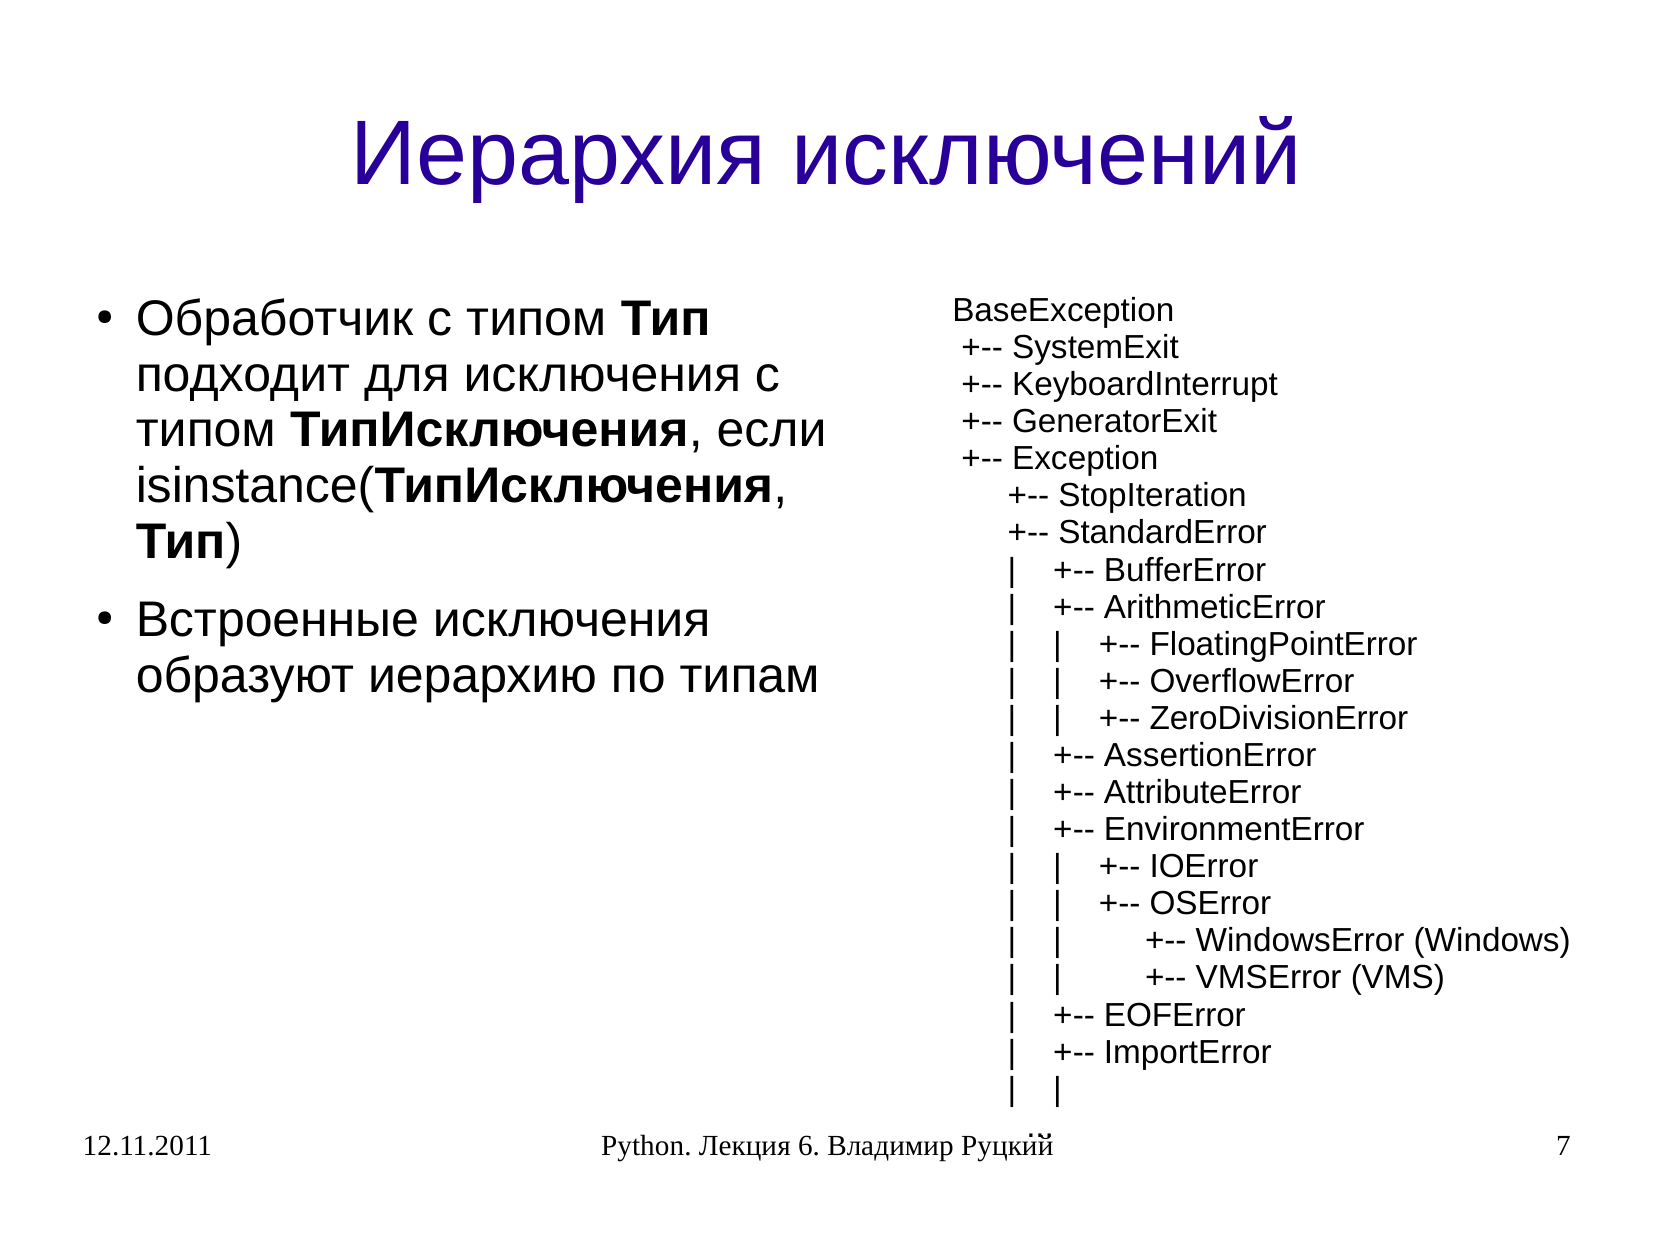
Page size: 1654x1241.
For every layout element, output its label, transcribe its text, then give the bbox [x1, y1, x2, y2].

title Иерархия исключений [82, 49, 1571, 257]
text_box BaseException +-- SystemExit +-- KeyboardInterrupt +-- GeneratorExit +-- Exception +-- StopIteration +-- StandardError | +-- BufferError | +-- ArithmeticError | | +-- FloatingPointError | | +-- OverflowError | | +-- ZeroDivisionError | +-- AssertionError | +-- AttributeError | +-- EnvironmentError | | +-- IOError | | +-- OSError | | +-- WindowsError (Windows) | | +-- VMSError (VMS) | +-- EOFError | +-- ImportError | | ... [937, 284, 1591, 1153]
list Обработчик с типом Тип подходит для исключения с типом ТипИсключения, если isinstance(ТипИсключения, Тип) Встроенные исключения образуют иерархию по типам [82, 290, 859, 782]
